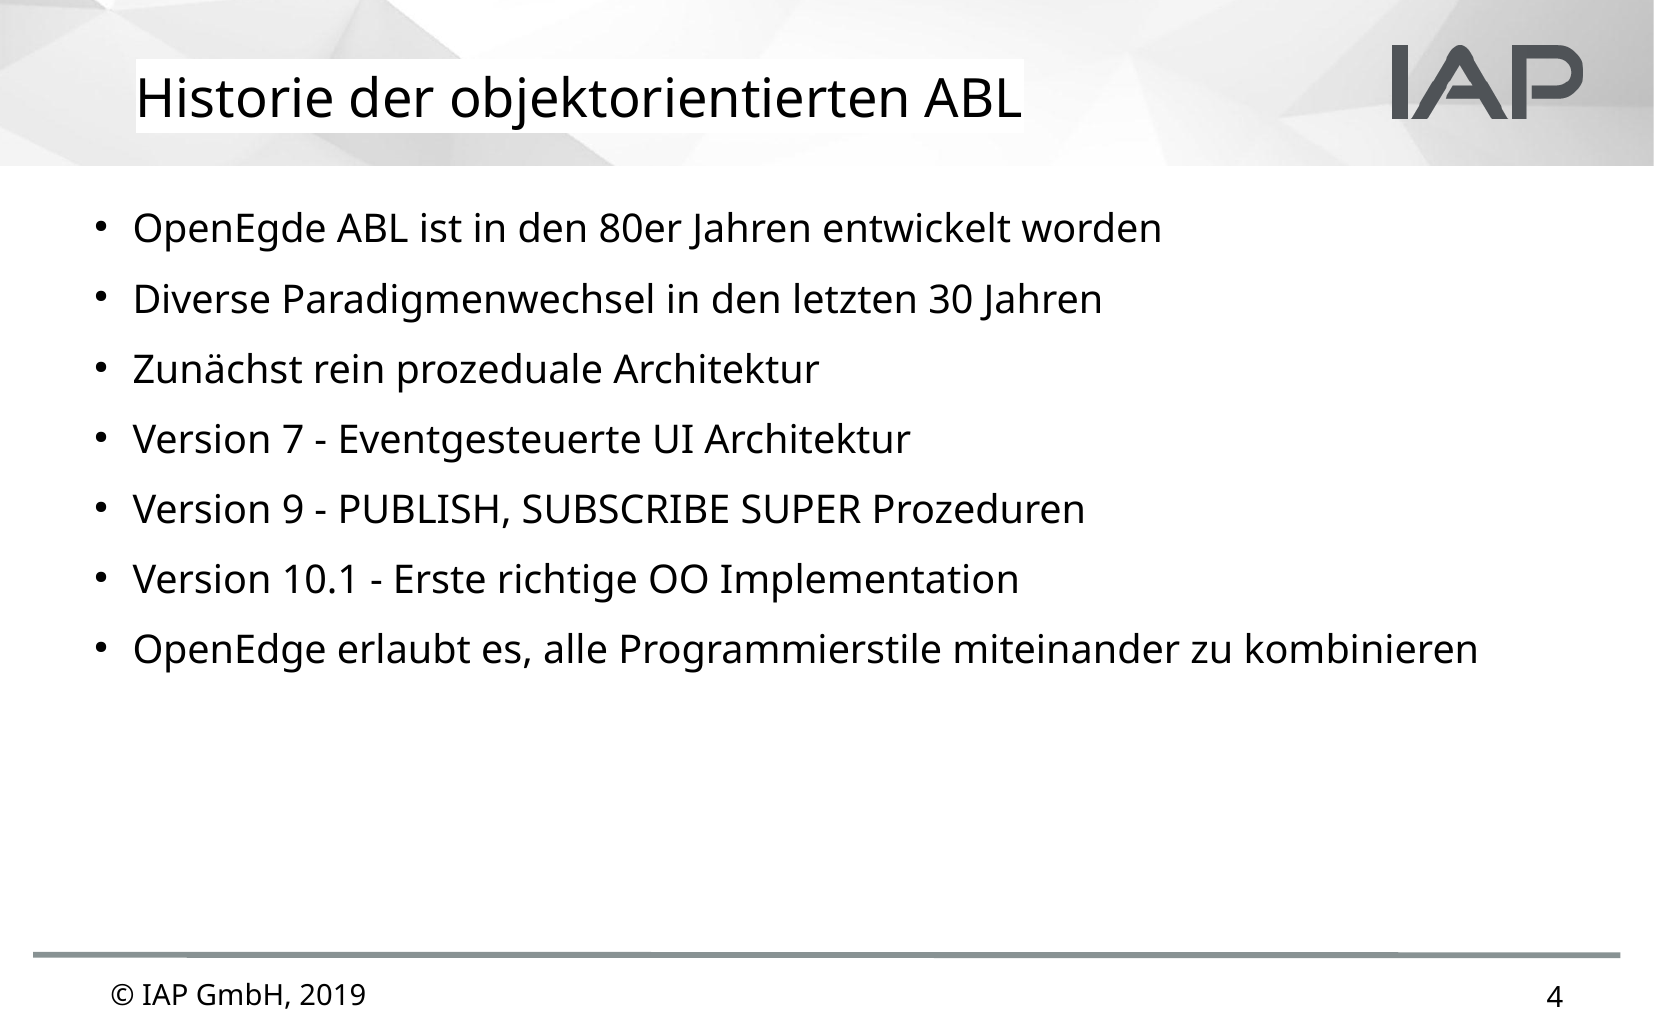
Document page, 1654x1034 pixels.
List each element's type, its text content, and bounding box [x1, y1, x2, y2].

picture [0, 0, 1654, 166]
list OpenEgde ABL ist in den 80er Jahren entwickelt worden Diverse Paradigmenwechsel in den letzten 30 Jahren Zunächst rein prozeduale Architektur Version 7 - Eventgesteuerte UI Architektur Version 9 - PUBLISH, SUBSCRIBE SUPER Prozeduren Version 10.1 - Erste richtige OO Implementation OpenEdge erlaubt es, alle Programmierstile miteinander zu kombinieren [76, 200, 1589, 895]
title Historie der objektorientierten ABL [135, 41, 1264, 152]
